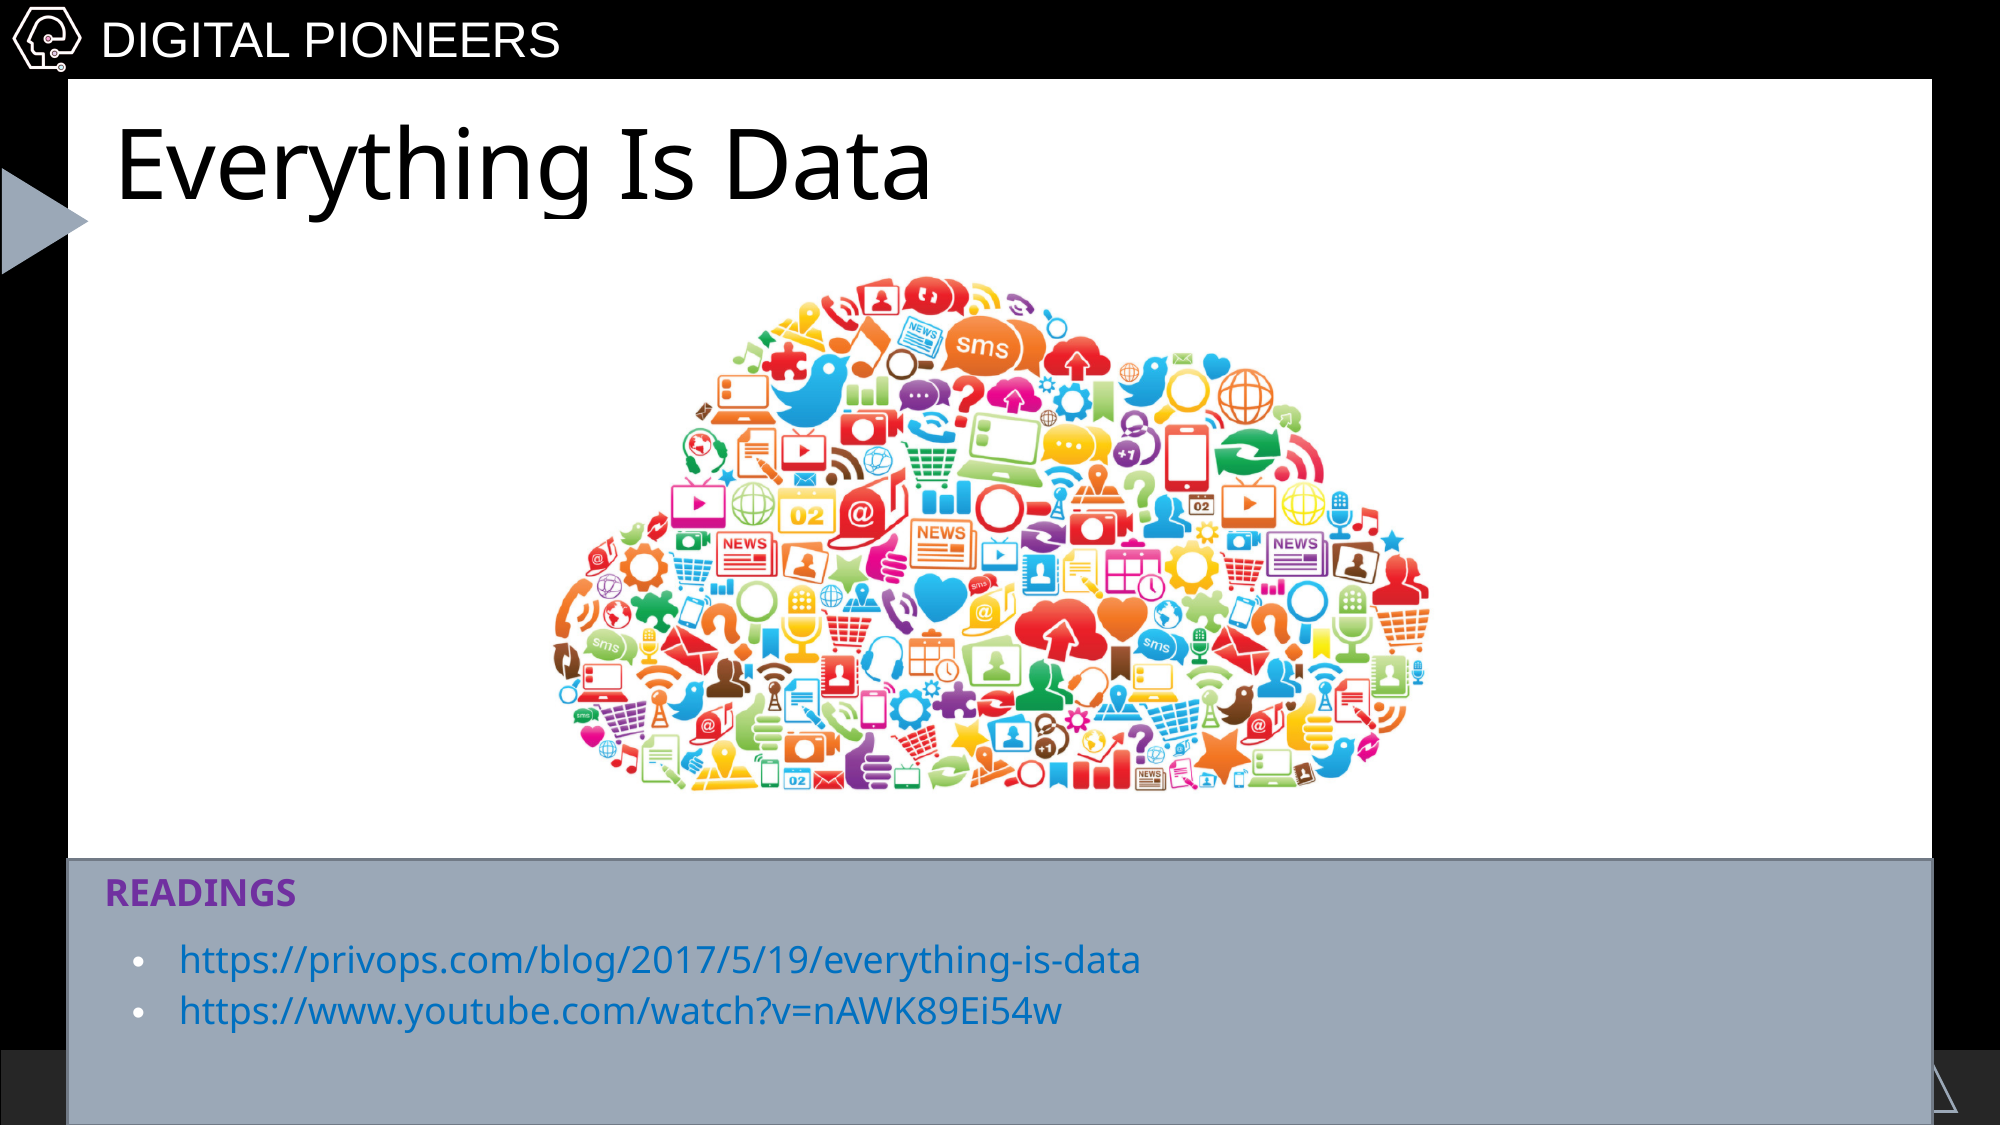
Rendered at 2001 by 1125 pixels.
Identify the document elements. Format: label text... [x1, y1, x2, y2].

title Everything Is Data [98, 93, 1813, 243]
text_box https://privops.com/blog/2017/5/19/everything-is-data https://www.youtube.com/watch?v=nAWK89Ei54w [116, 928, 1264, 1125]
text_box DIGITAL PIONEERS [85, 0, 596, 76]
text_box READINGS [89, 861, 326, 922]
picture [7, 5, 85, 73]
picture [518, 219, 1473, 852]
text_box [68, 860, 1933, 1125]
